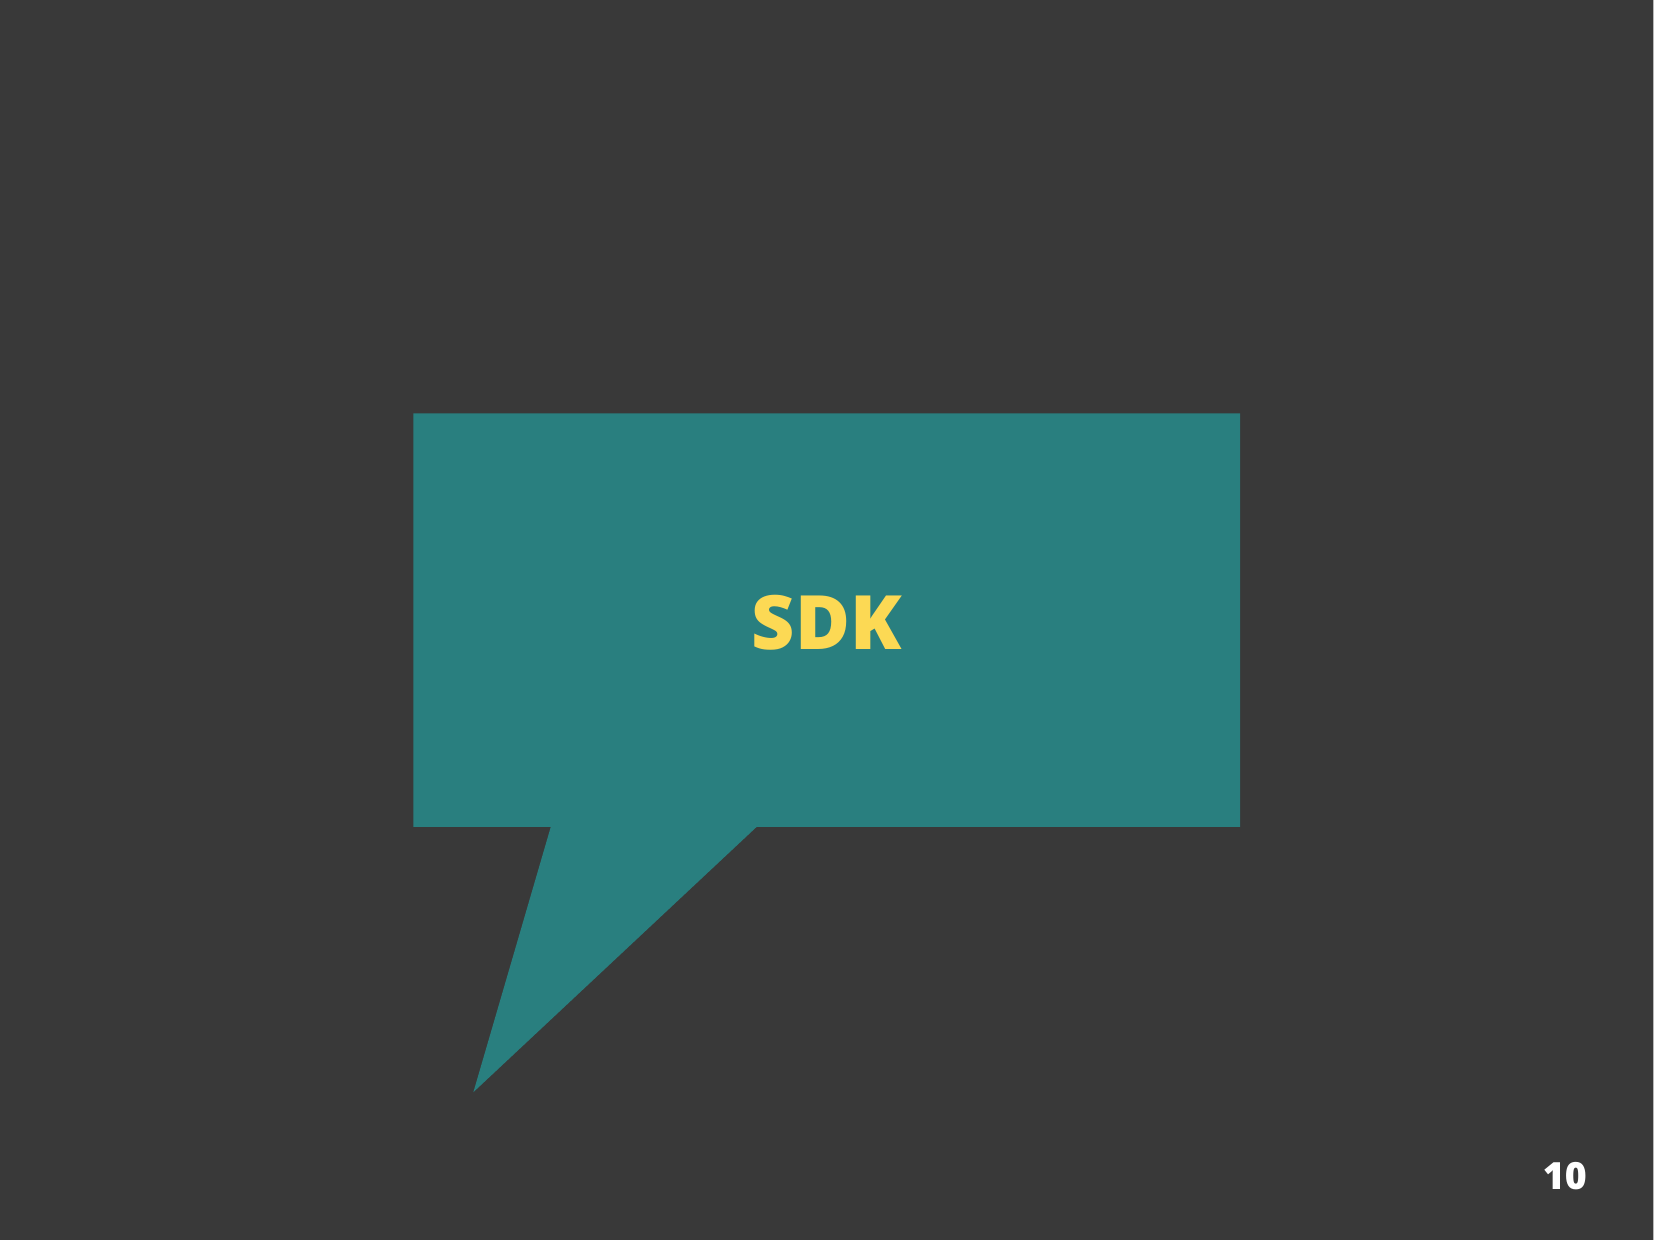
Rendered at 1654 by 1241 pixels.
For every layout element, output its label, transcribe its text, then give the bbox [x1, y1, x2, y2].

title SDK [442, 442, 1211, 798]
